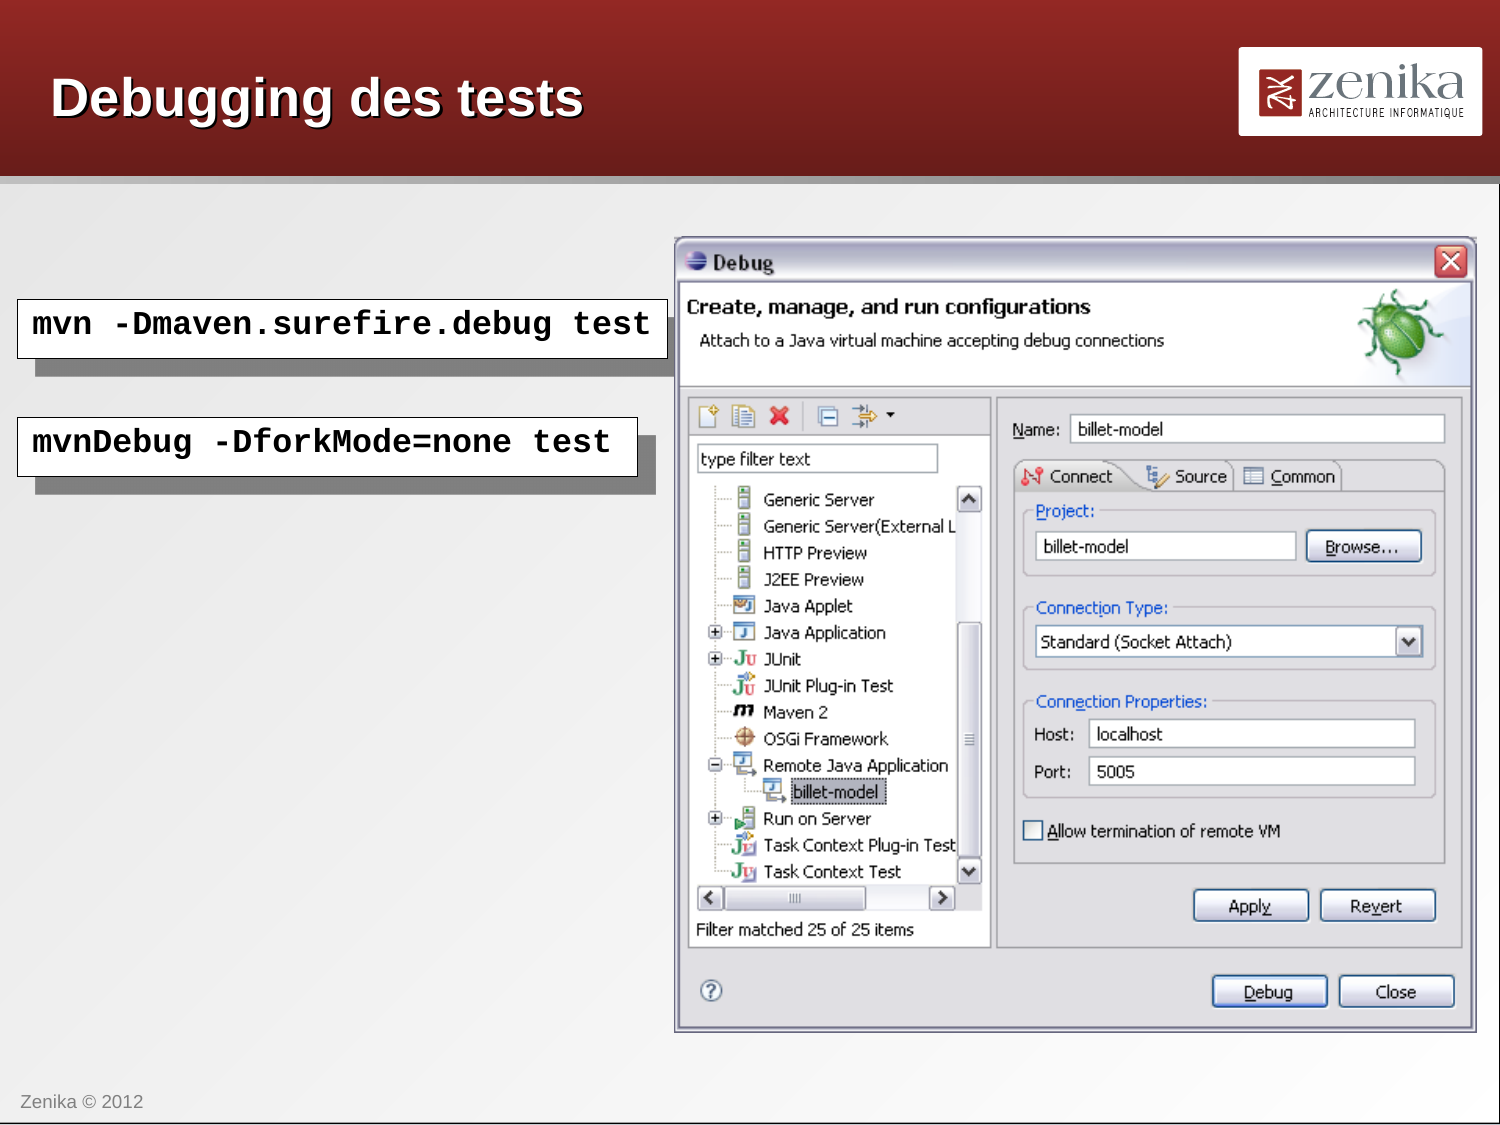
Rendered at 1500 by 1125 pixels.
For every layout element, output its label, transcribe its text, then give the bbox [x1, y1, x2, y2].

picture [674, 236, 1477, 1034]
text_box mvn -Dmaven.surefire.debug test [17, 299, 668, 359]
title Debugging des tests [50, 15, 1206, 180]
picture [1257, 58, 1464, 125]
text_box mvnDebug -DforkMode=none test [17, 417, 638, 477]
